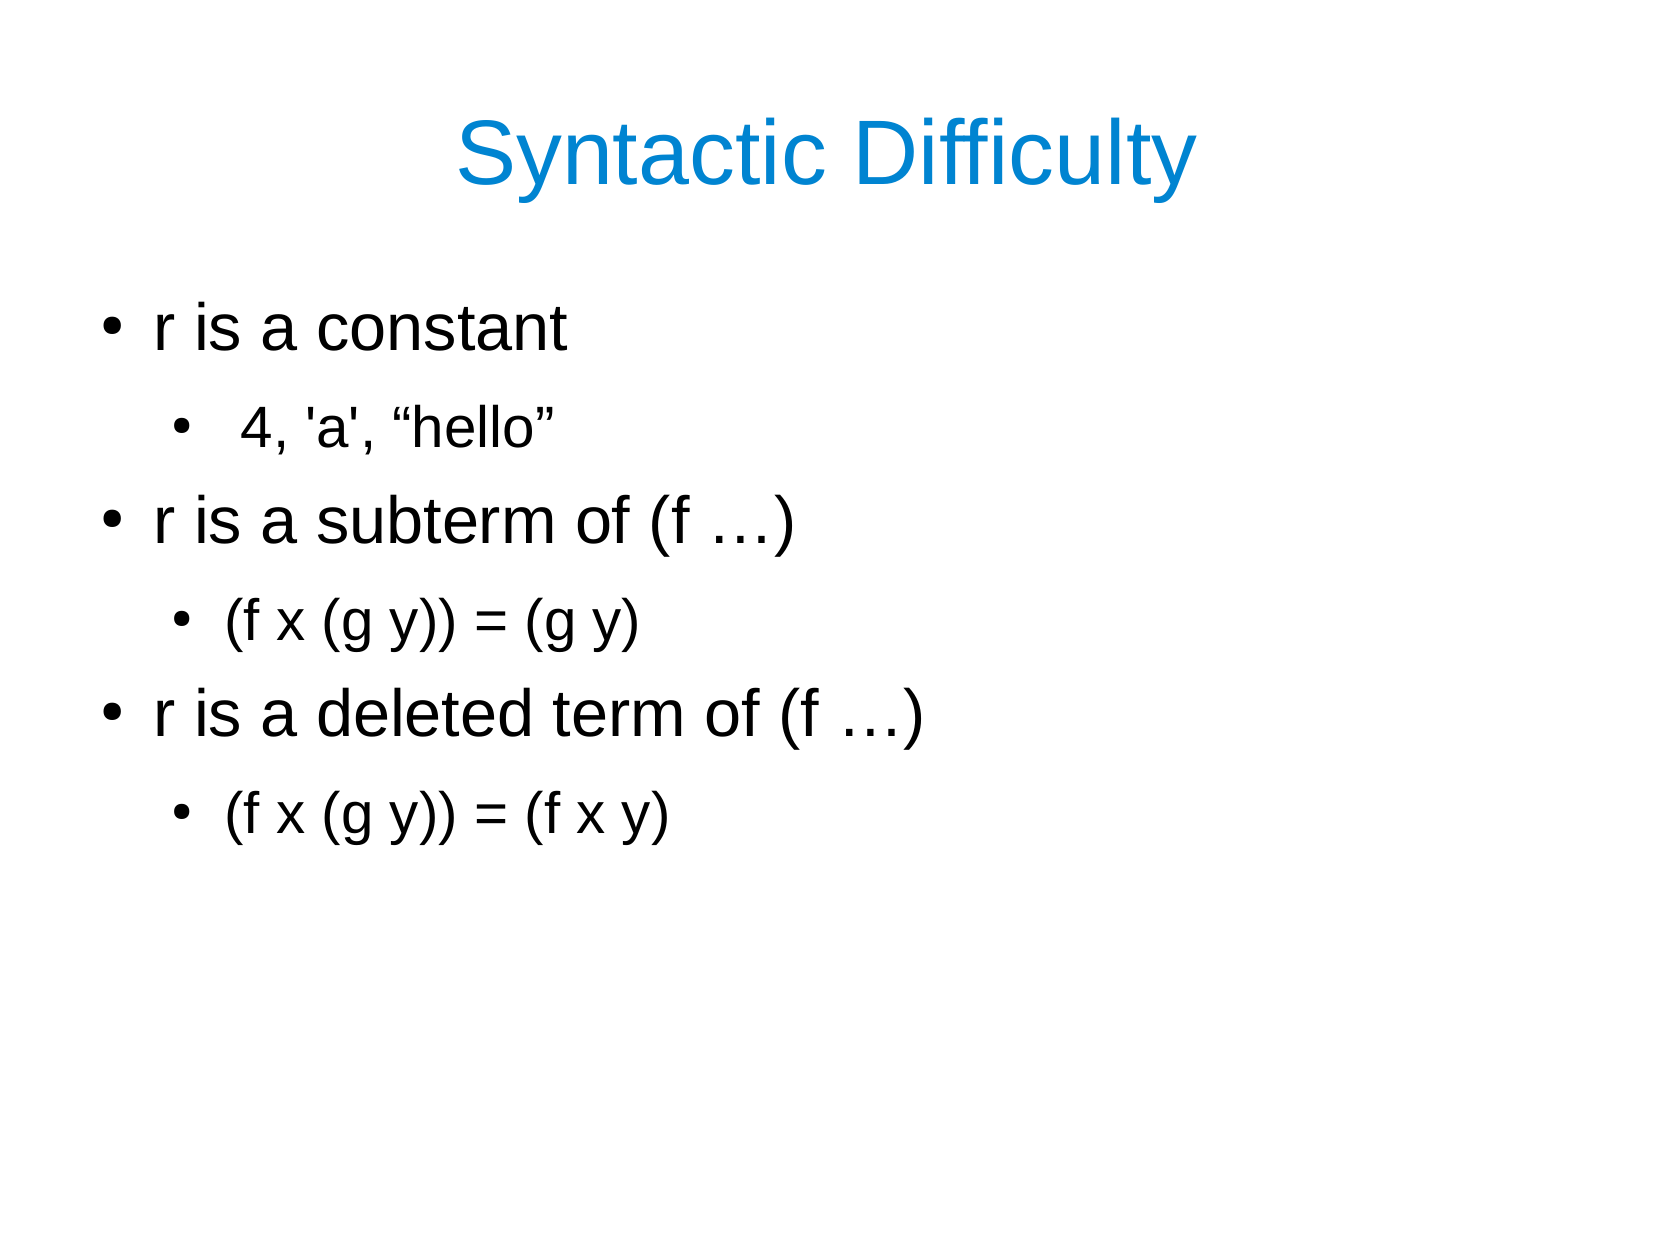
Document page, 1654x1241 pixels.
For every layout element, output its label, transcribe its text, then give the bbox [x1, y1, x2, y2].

list r is a constant 4, 'a', “hello” r is a subterm of (f …) (f x (g y)) = (g y) r is a deleted term of (f …) (f x (g y)) = (f x y) [82, 290, 1571, 1109]
title Syntactic Difficulty [82, 49, 1571, 257]
